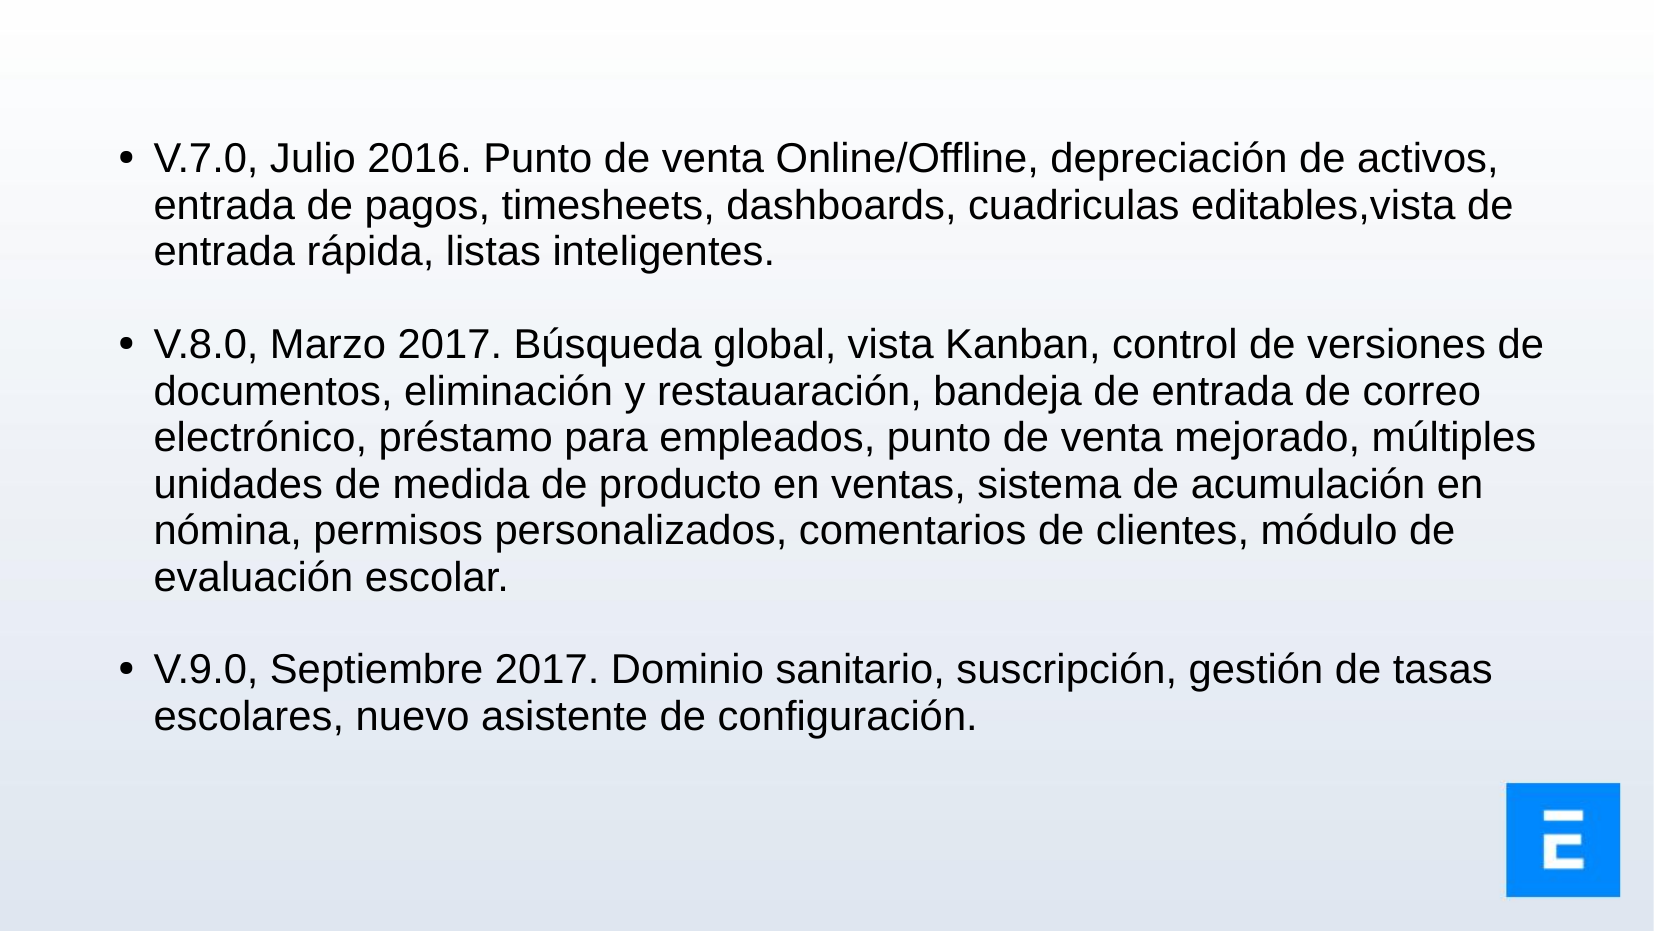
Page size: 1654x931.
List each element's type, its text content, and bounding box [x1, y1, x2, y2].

subtitle V.7.0, Julio 2016. Punto de venta Online/Offline, depreciación de activos, entrada de pagos, timesheets, dashboards, cuadriculas editables,vista de entrada rápida, listas inteligentes. V.8.0, Marzo 2017. Búsqueda global, vista Kanban, control de versiones de documentos, eliminación y restauaración, bandeja de entrada de correo electrónico, préstamo para empleados, punto de venta mejorado, múltiples unidades de medida de producto en ventas, sistema de acumulación en nómina, permisos personalizados, comentarios de clientes, módulo de evaluación escolar. V.9.0, Septiembre 2017. Dominio sanitario, suscripción, gestión de tasas escolares, nuevo asistente de configuración. [82, 88, 1595, 758]
picture [0, 0, 1654, 931]
